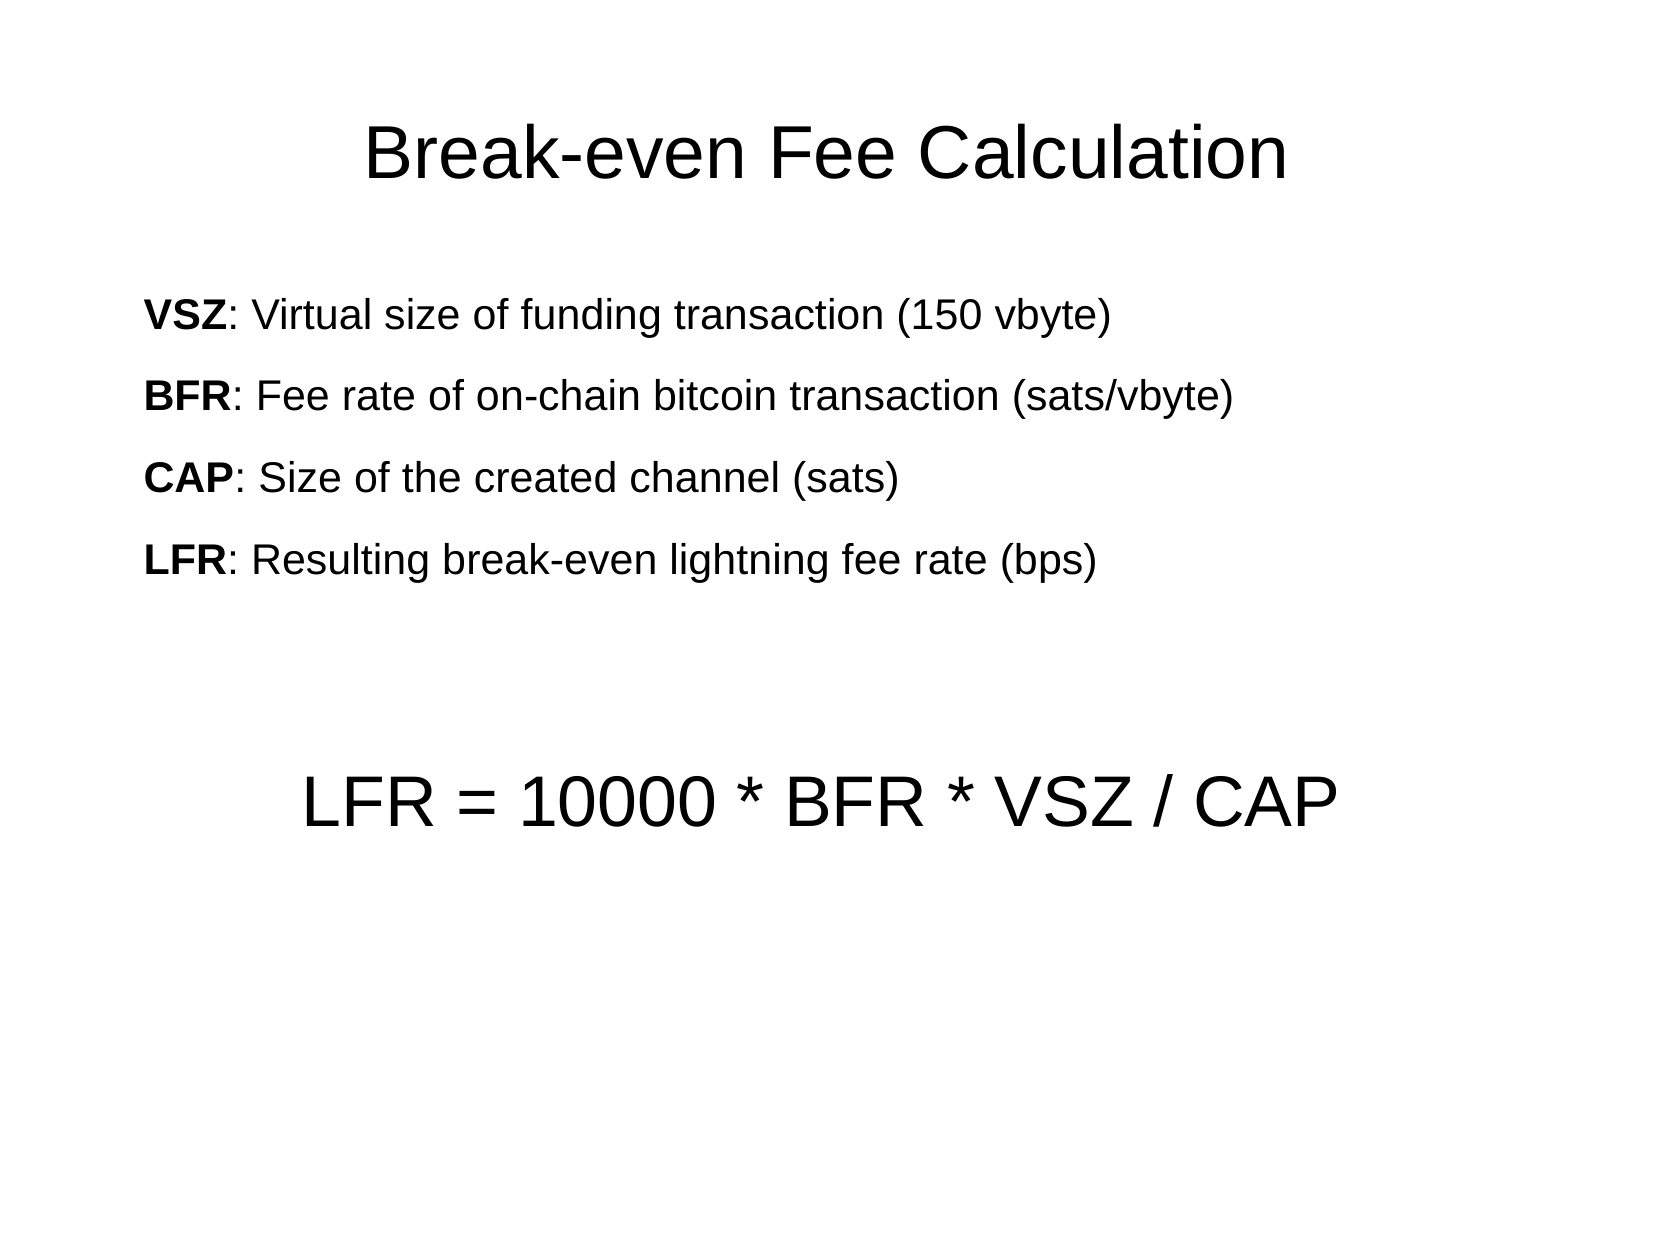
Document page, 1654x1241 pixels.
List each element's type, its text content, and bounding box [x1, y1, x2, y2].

title Break-even Fee Calculation [82, 49, 1571, 257]
list VSZ: Virtual size of funding transaction (150 vbyte) BFR: Fee rate of on-chain bitcoin transaction (sats/vbyte) CAP: Size of the created channel (sats) LFR: Resulting break-even lightning fee rate (bps) LFR = 10000 * BFR * VSZ / CAP [82, 290, 1571, 1010]
